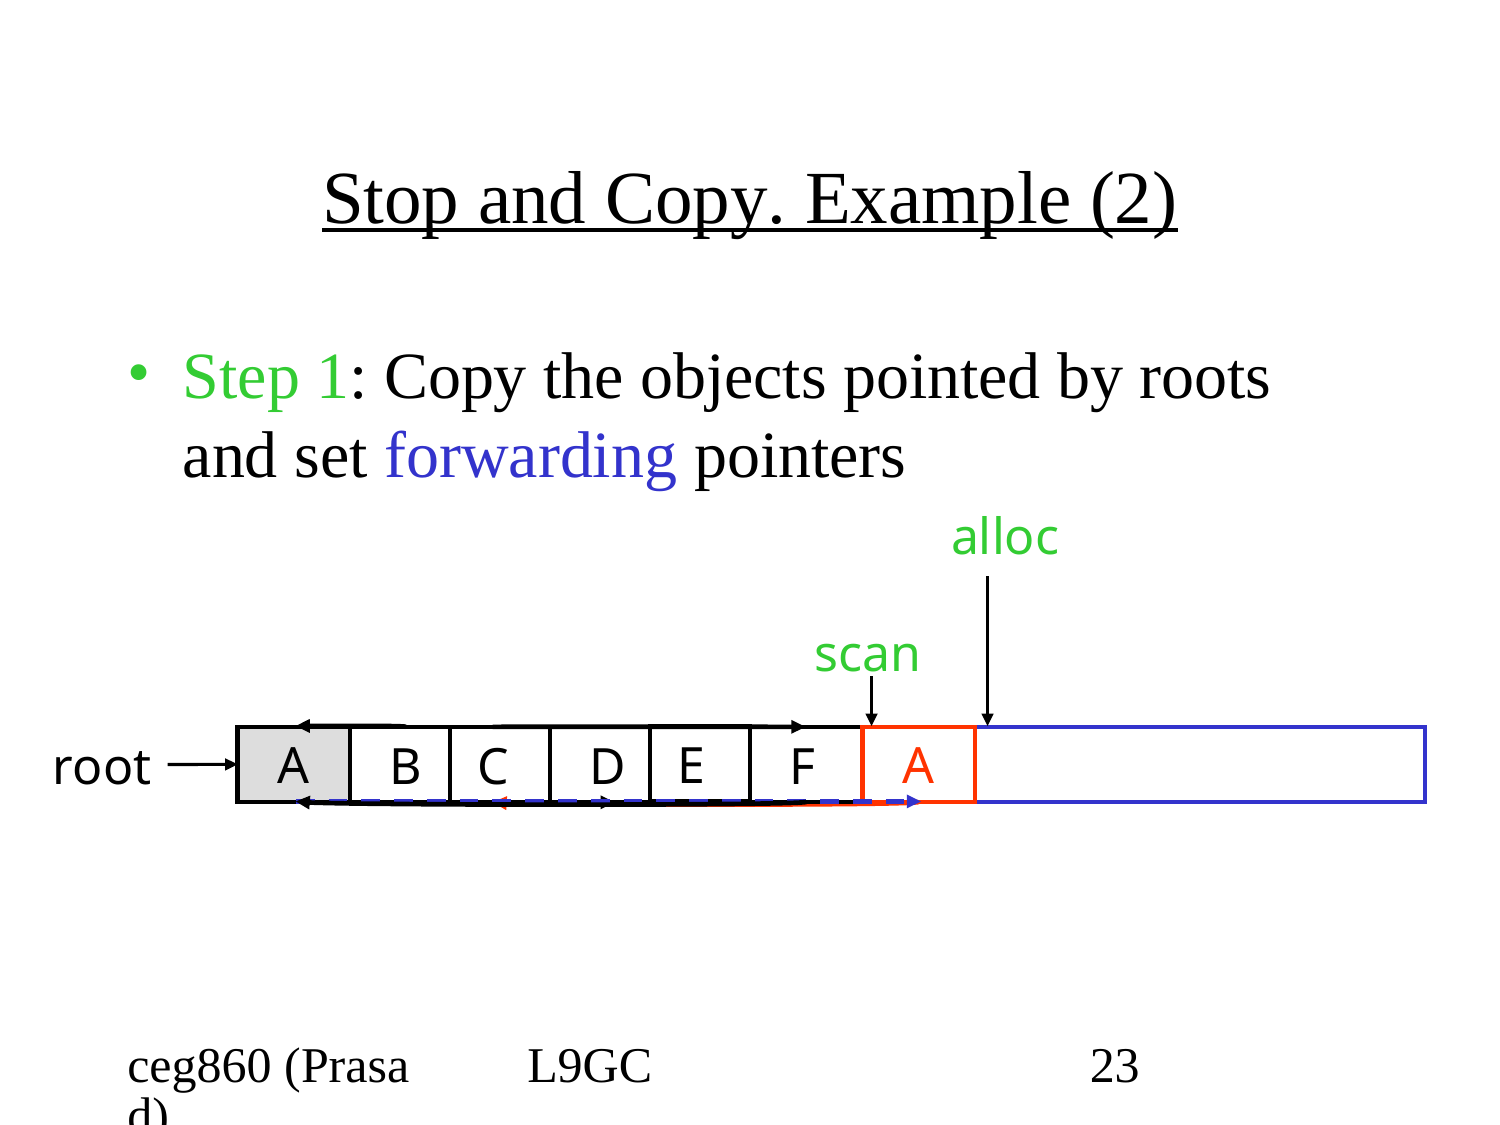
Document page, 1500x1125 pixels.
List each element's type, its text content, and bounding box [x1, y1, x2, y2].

text_box [237, 726, 262, 802]
text_box root [37, 726, 168, 803]
text_box F [774, 729, 836, 800]
title Stop and Copy. Example (2) [112, 99, 1388, 288]
text_box C [462, 726, 523, 800]
text_box A [887, 725, 955, 802]
text_box alloc [936, 496, 1075, 573]
text_box A [262, 725, 330, 802]
text_box D [575, 730, 648, 802]
list Step 1: Copy the objects pointed by roots and set forwarding pointers [112, 324, 1388, 501]
text_box [330, 729, 348, 801]
text_box E [662, 725, 724, 802]
text_box scan [799, 613, 937, 689]
text_box B [374, 726, 437, 801]
